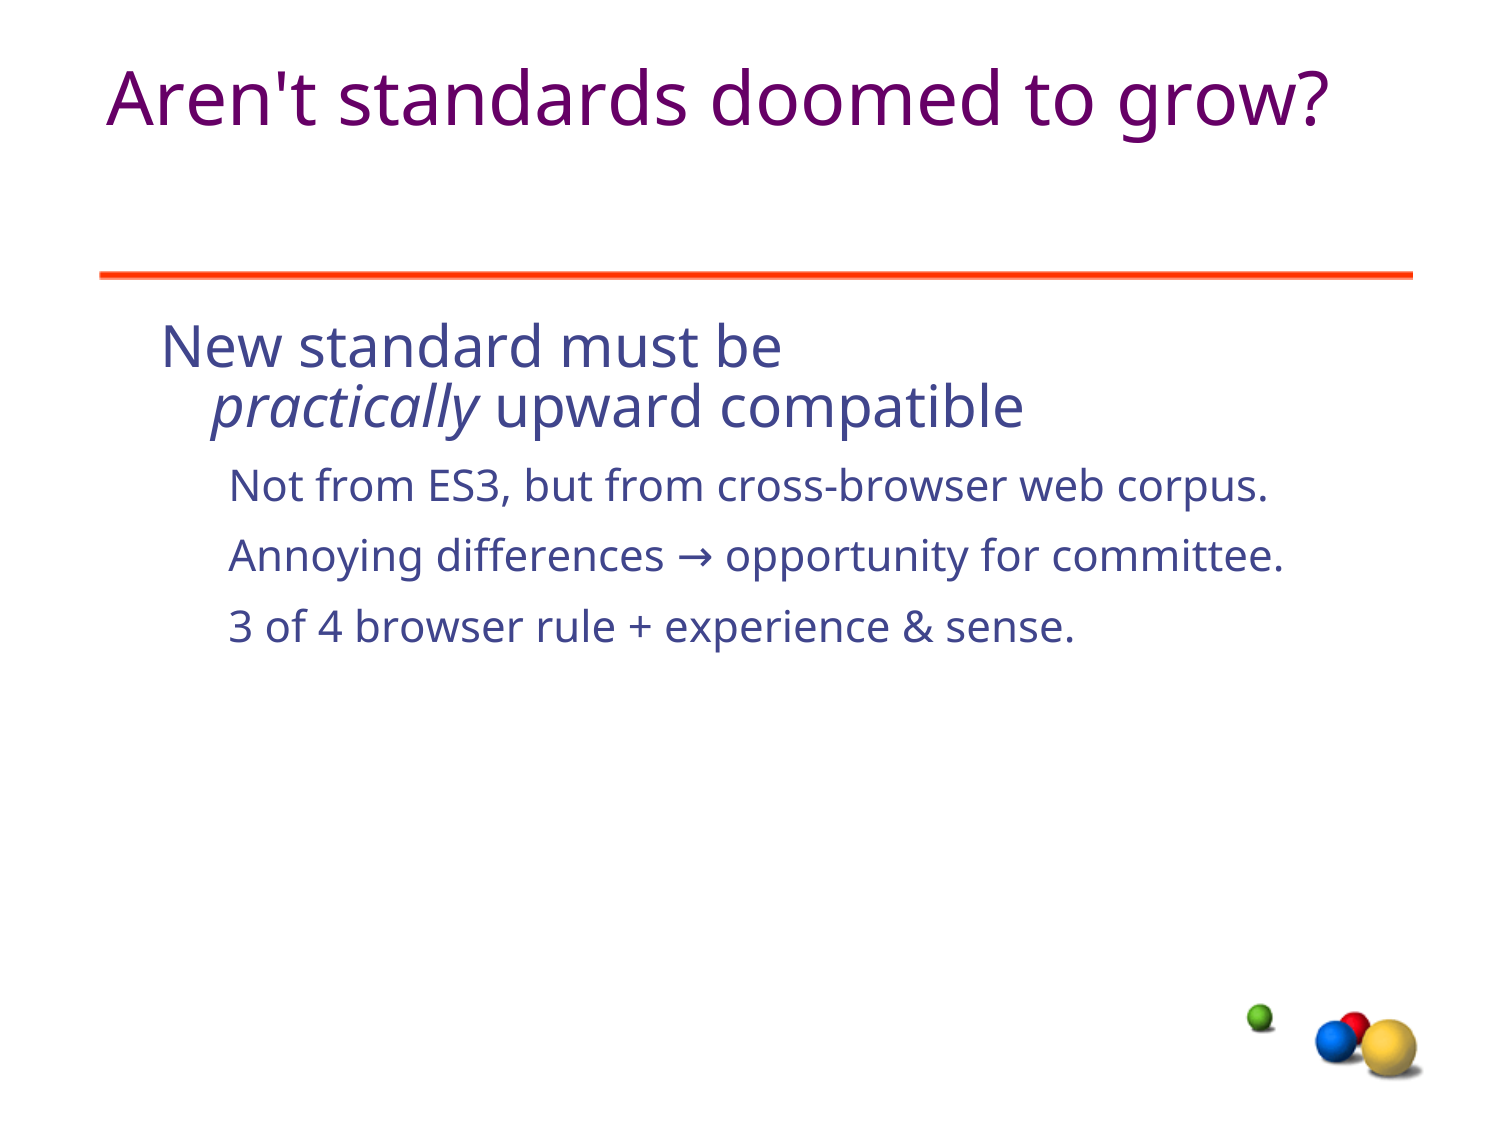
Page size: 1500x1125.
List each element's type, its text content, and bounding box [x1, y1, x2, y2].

subtitle New standard must be practically upward compatible Not from ES3, but from cross-browser web corpus. Annoying differences → opportunity for committee. 3 of 4 browser rule + experience & sense. [144, 320, 1407, 1000]
picture [1224, 999, 1449, 1083]
title Aren't standards doomed to grow? [106, 57, 1369, 231]
picture [99, 271, 1413, 280]
